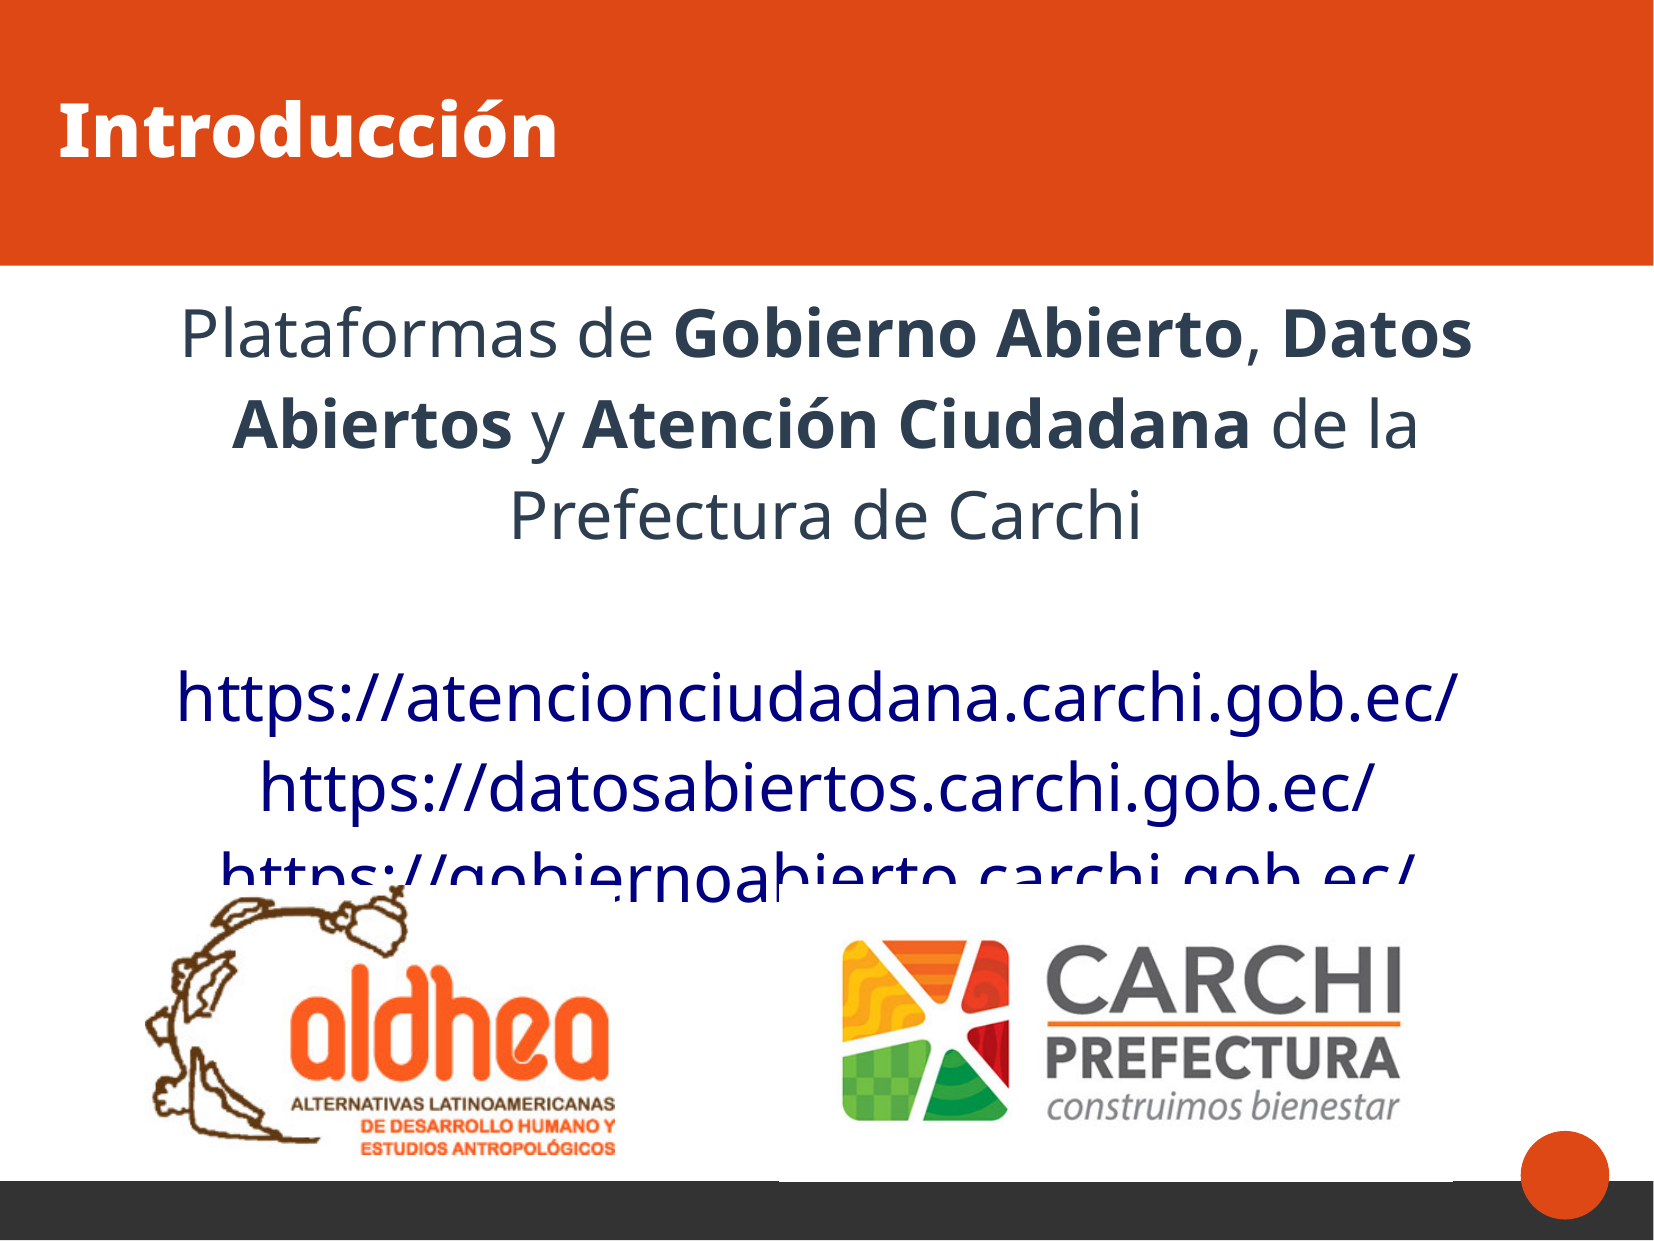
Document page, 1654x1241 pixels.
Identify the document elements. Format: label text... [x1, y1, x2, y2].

subtitle Plataformas de Gobierno Abierto, Datos Abiertos y Atención Ciudadana de la Prefectura de Carchi https://atencionciudadana.carchi.gob.ec/ https://datosabiertos.carchi.gob.ec/ https://gobiernoabierto.carchi.gob.ec/ [82, 290, 1571, 1010]
title Introducción [59, 49, 1595, 207]
picture [779, 884, 1453, 1182]
picture [145, 885, 615, 1155]
